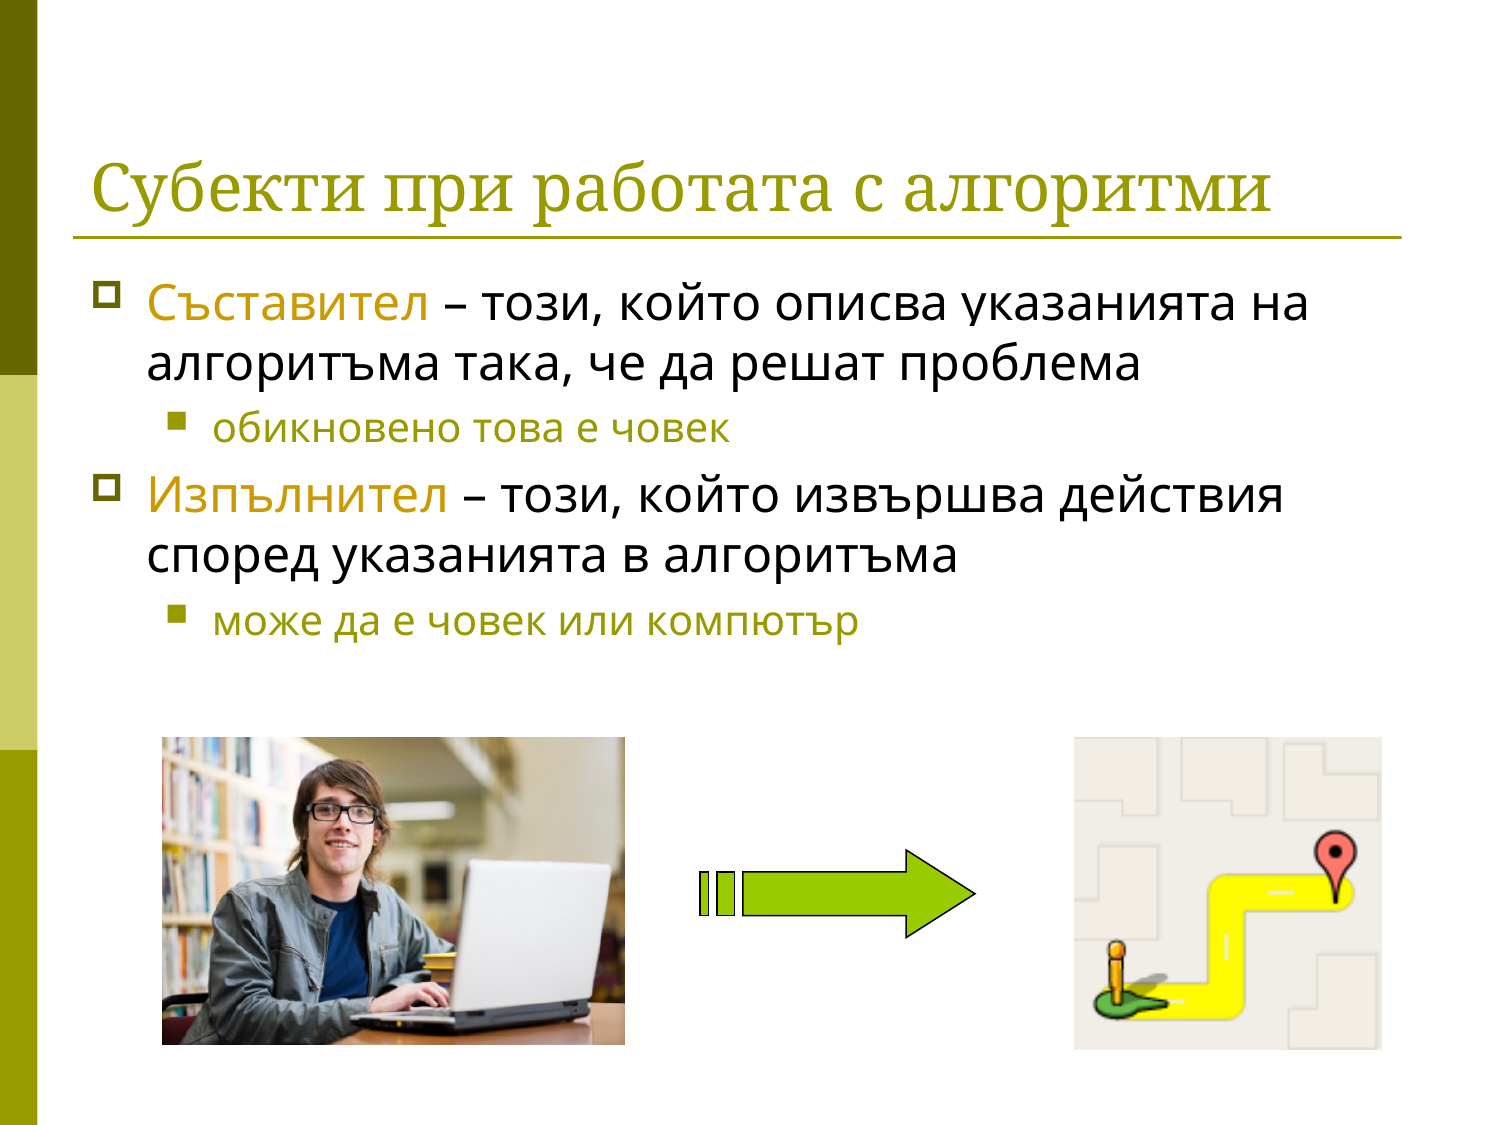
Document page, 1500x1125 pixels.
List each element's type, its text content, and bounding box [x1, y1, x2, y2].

list Съставител – този, който описва указанията на алгоритъма така, че да решат проблема обикновено това е човек Изпълнител – този, който извършва действия според указанията в алгоритъма може да е човек или компютър [75, 262, 1426, 1006]
picture [1074, 737, 1382, 1051]
title Субекти при работата с алгоритми [75, 45, 1477, 233]
text_box [717, 871, 735, 916]
picture [162, 737, 625, 1045]
text_box [742, 849, 976, 938]
text_box [699, 871, 709, 916]
